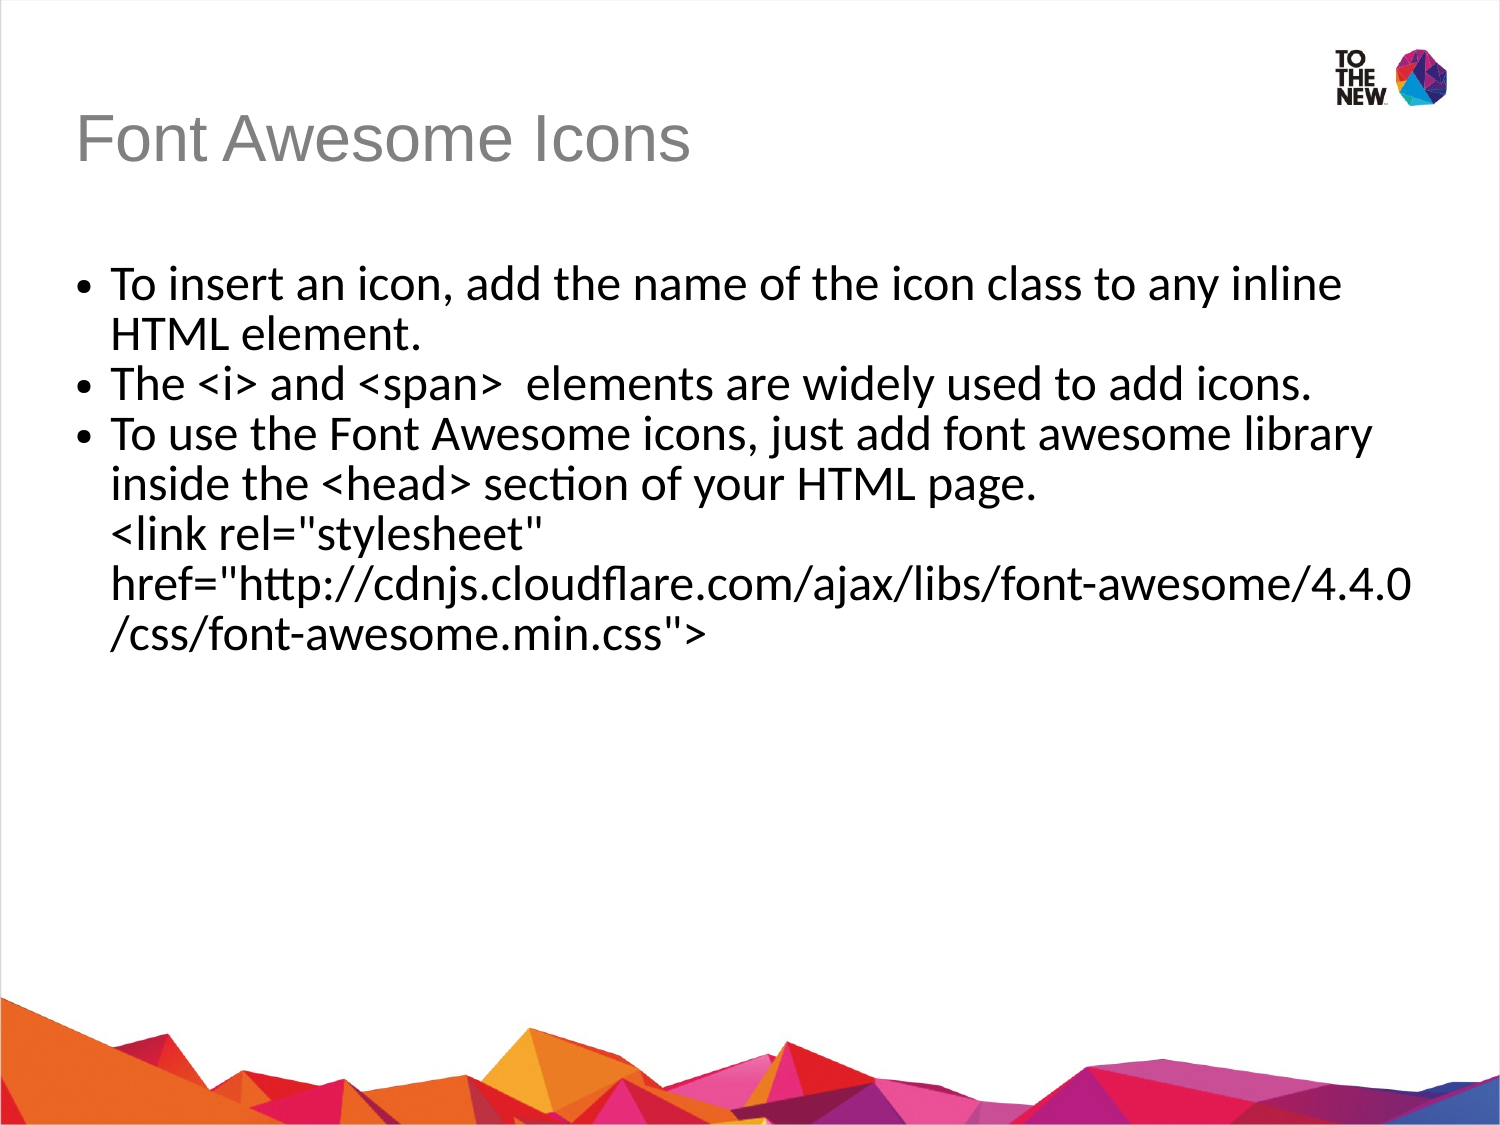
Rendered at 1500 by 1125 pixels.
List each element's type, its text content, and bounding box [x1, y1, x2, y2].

picture [0, 0, 1500, 1125]
list To insert an icon, add the name of the icon class to any inline HTML element. The <i> and <span> elements are widely used to add icons. To use the Font Awesome icons, just add font awesome library inside the <head> section of your HTML page. <link rel="stylesheet" href="http://cdnjs.cloudflare.com/ajax/libs/font-awesome/4.4.0/css/font-awesome.min.css"> [75, 263, 1425, 916]
title Font Awesome Icons [75, 44, 1425, 233]
